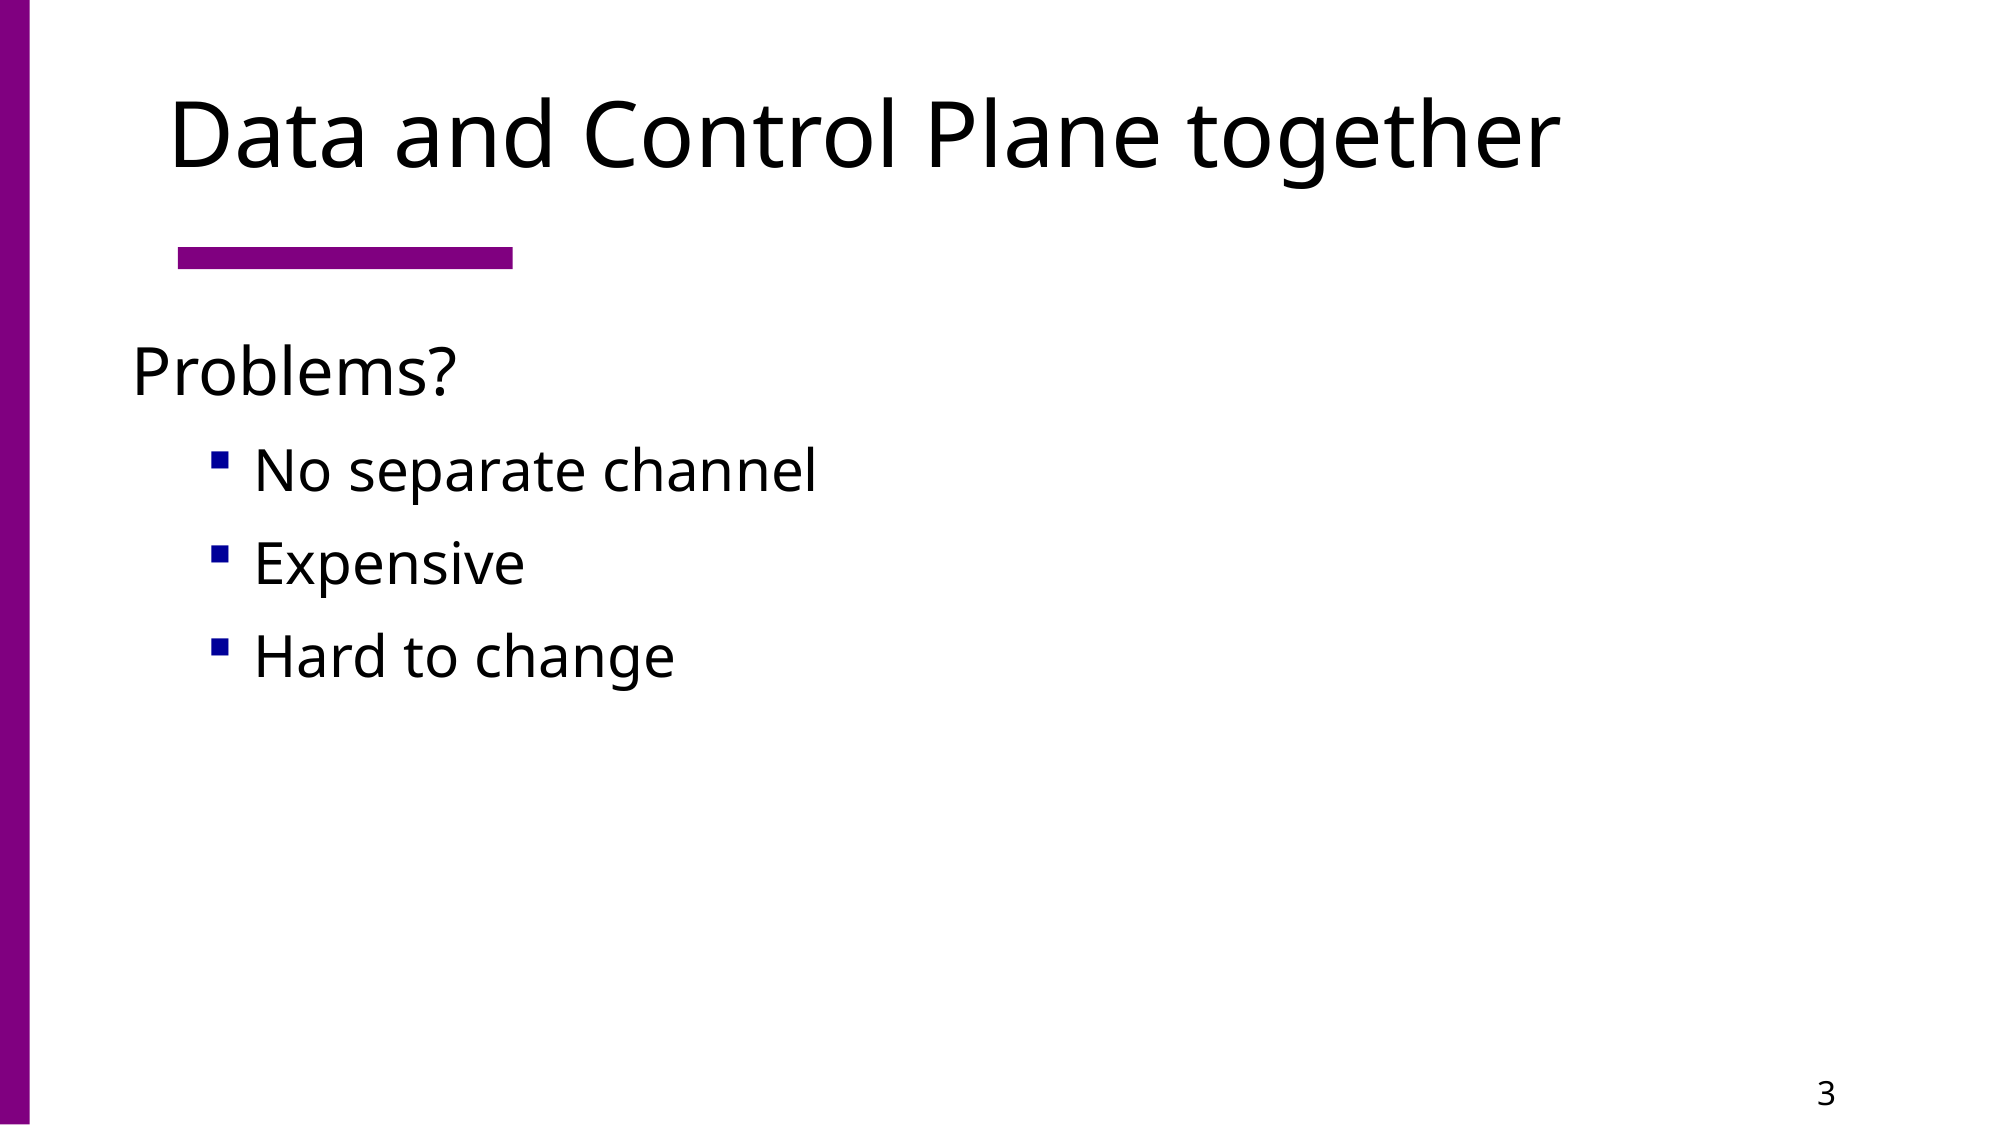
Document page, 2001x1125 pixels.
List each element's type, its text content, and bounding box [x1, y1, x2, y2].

title Data and Control Plane together [116, 37, 1817, 225]
list Problems? No separate channel Expensive Hard to change [116, 321, 1817, 1085]
